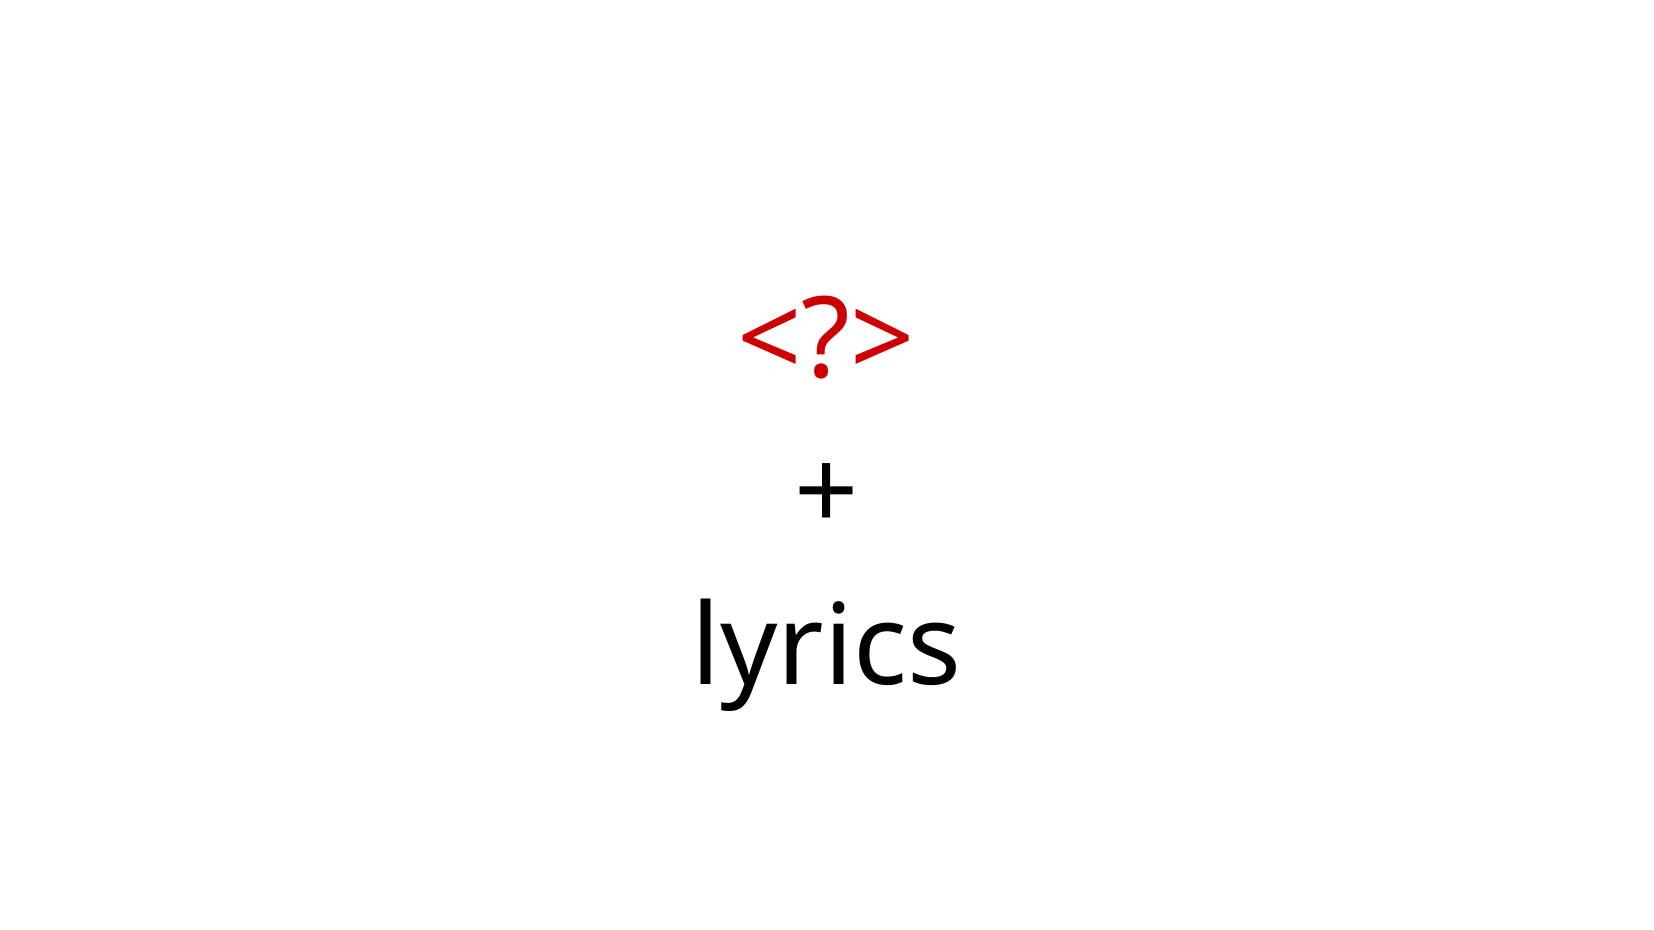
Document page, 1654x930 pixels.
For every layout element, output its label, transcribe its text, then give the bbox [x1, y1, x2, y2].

subtitle <?> + lyrics [82, 217, 1571, 757]
